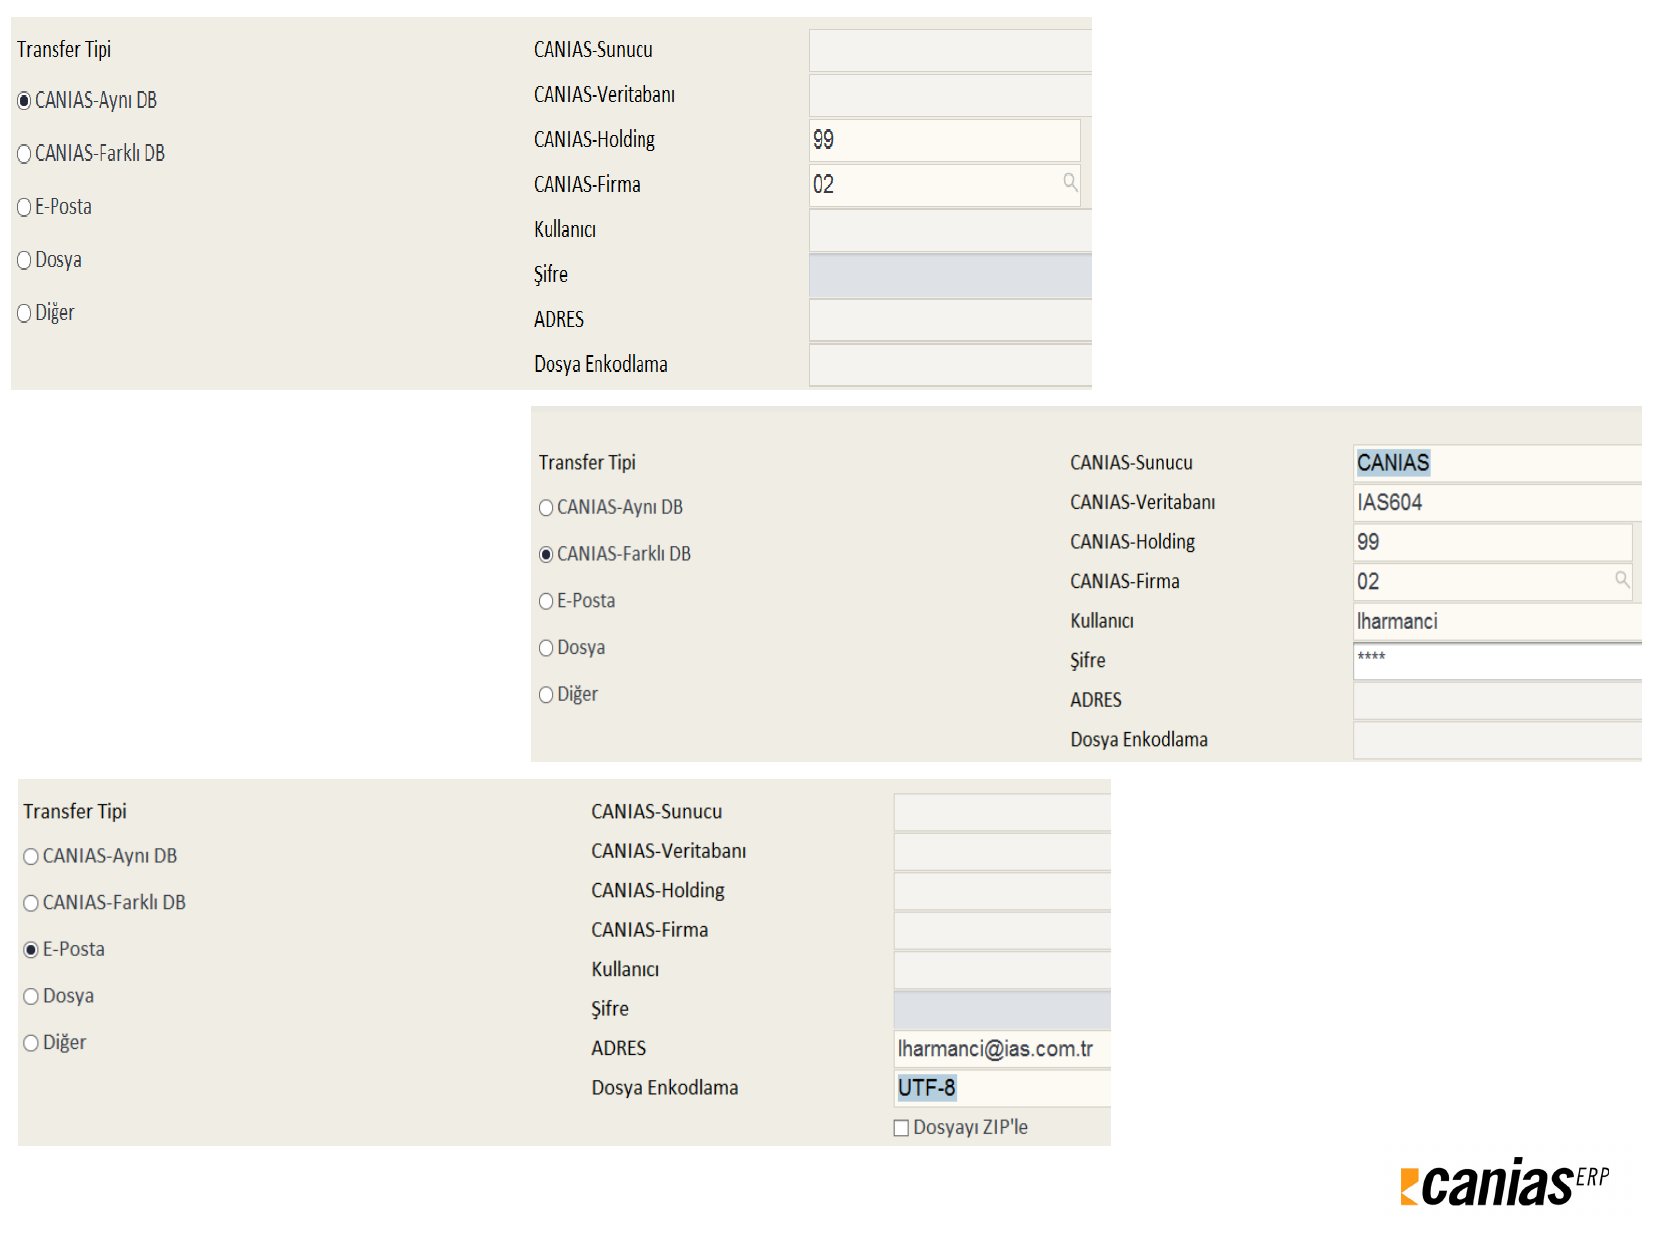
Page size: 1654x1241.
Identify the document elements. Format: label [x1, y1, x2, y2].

picture [531, 406, 1642, 762]
picture [1375, 1139, 1635, 1223]
picture [11, 17, 1092, 390]
picture [18, 779, 1111, 1146]
